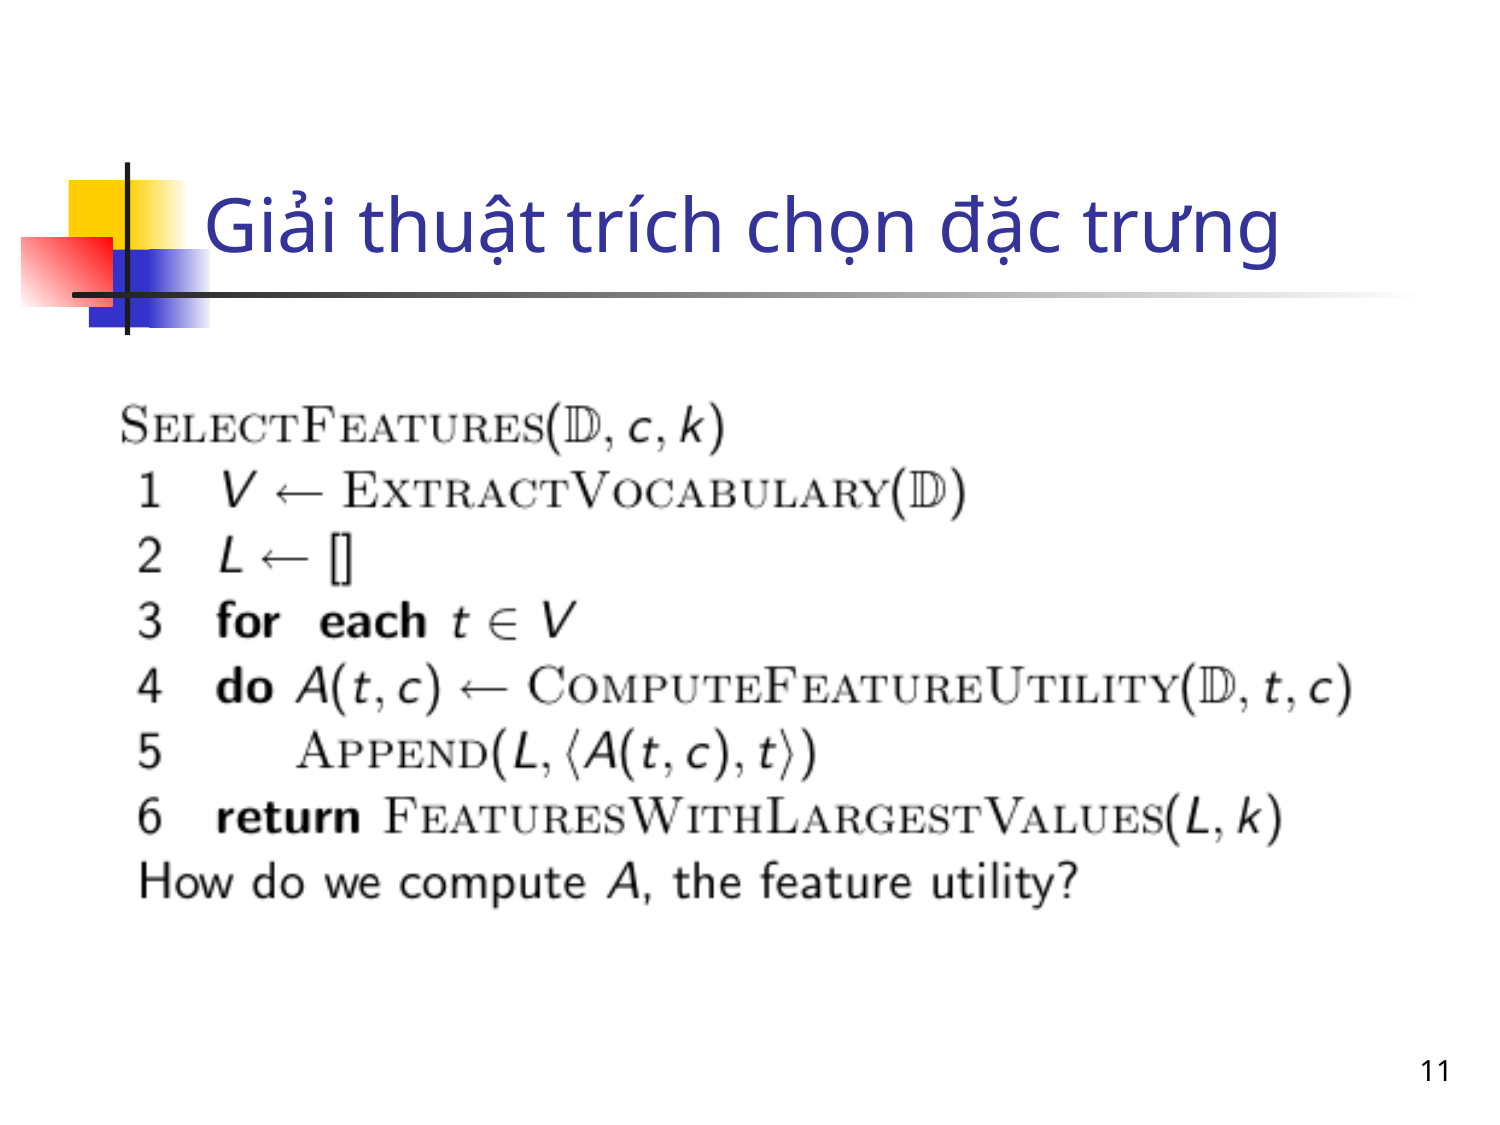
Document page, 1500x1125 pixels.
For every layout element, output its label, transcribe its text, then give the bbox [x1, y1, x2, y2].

title Giải thuật trích chọn đặc trưng [188, 35, 1468, 275]
slide_number <number> [1155, 1024, 1468, 1100]
picture [94, 351, 1407, 976]
